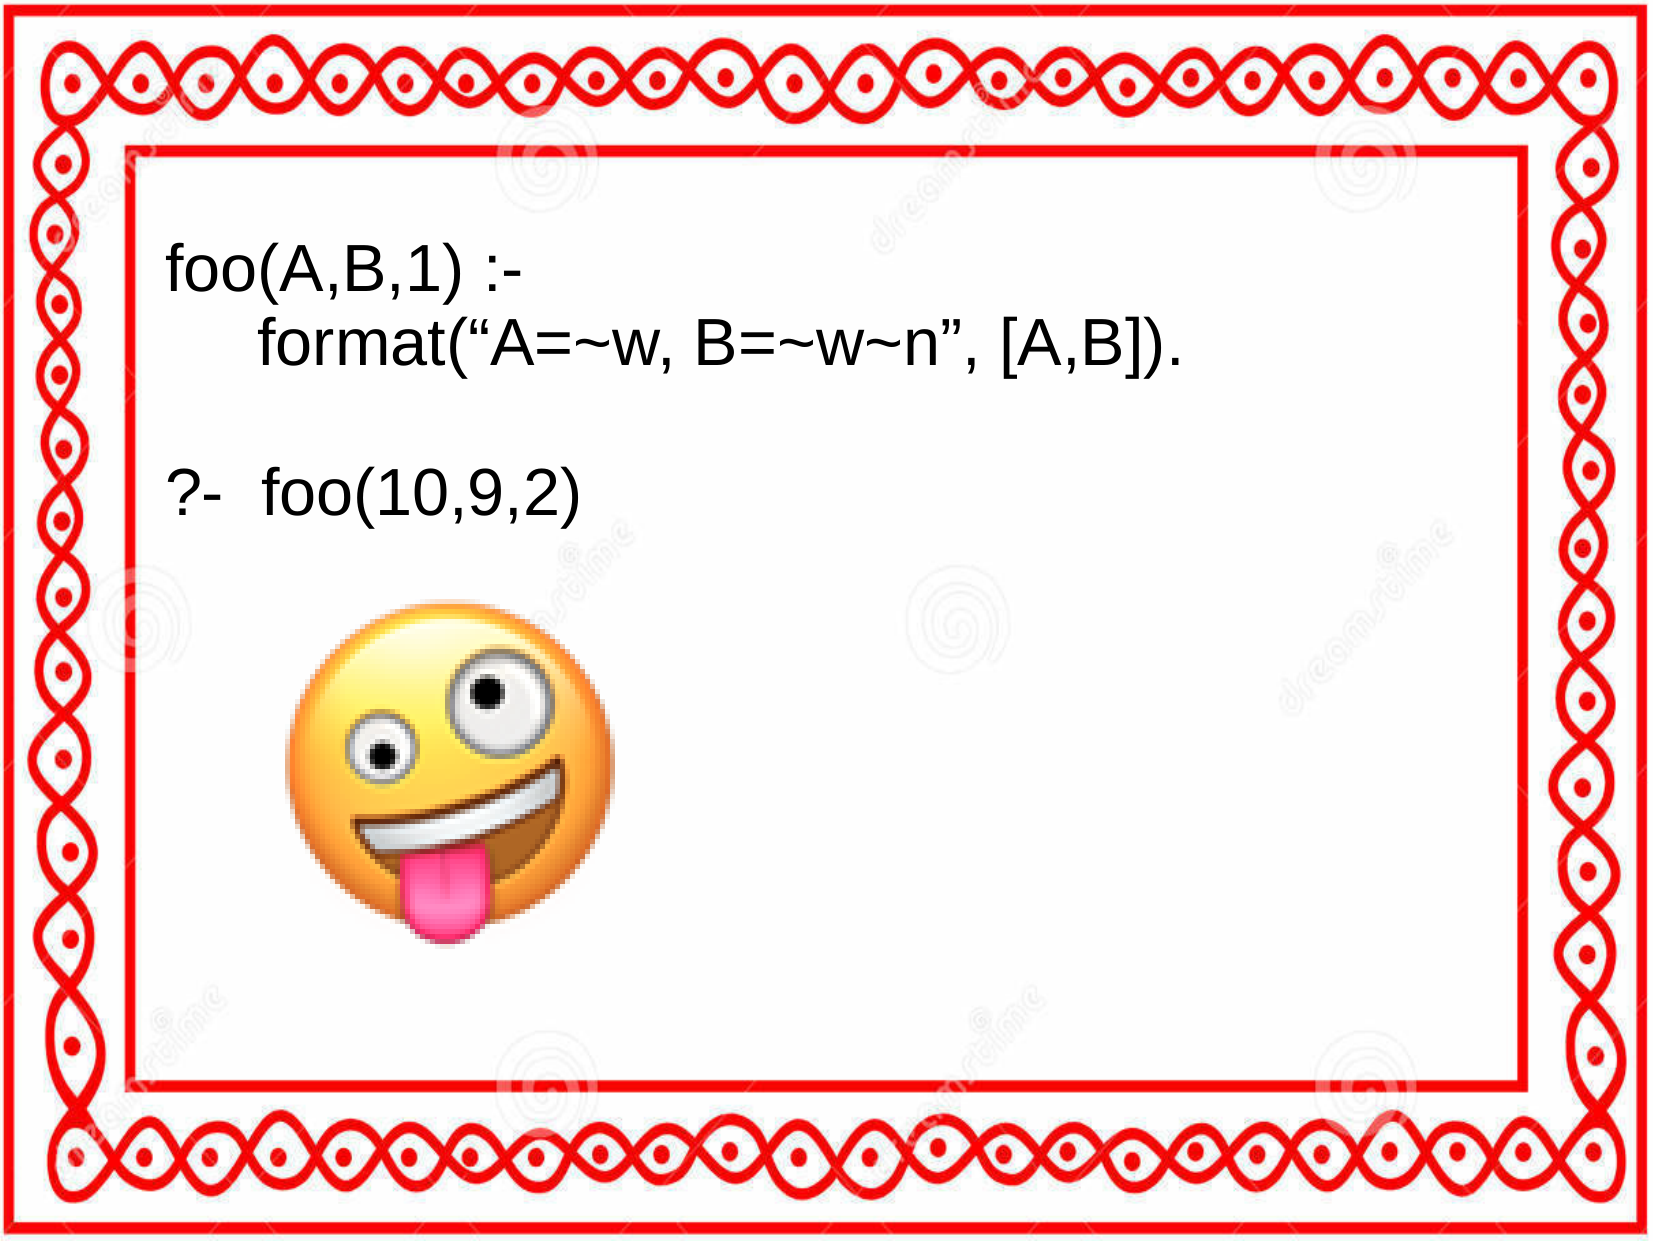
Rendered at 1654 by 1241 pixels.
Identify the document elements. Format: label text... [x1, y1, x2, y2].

subtitle foo(A,B,1) :- format(“A=~w, B=~w~n”, [A,B]). ?- foo(10,9,2) [165, 49, 1571, 1010]
picture [0, 0, 1654, 1241]
